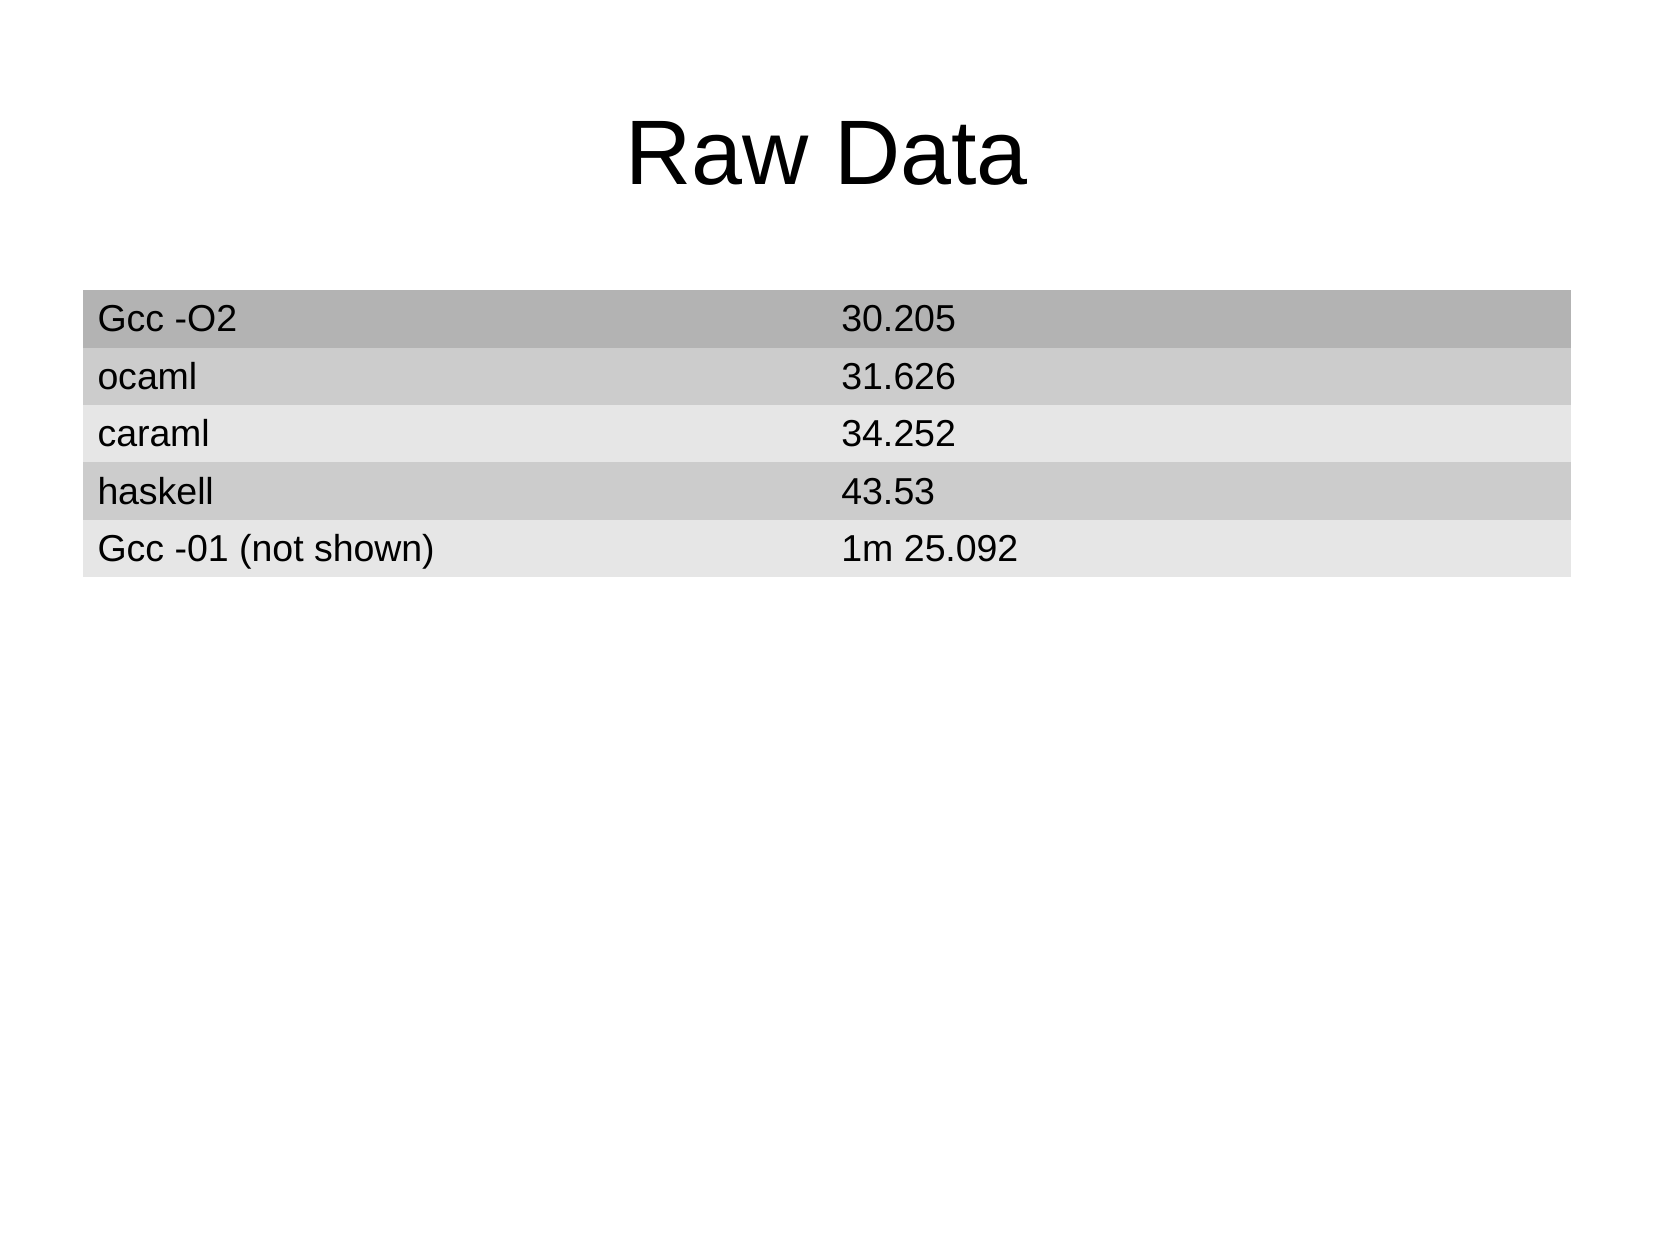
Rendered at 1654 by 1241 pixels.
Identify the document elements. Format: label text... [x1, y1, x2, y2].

table_cell Gcc -01 (not shown) [83, 520, 827, 577]
table_cell 34.252 [827, 405, 1571, 462]
table_header 30.205 [827, 290, 1571, 348]
table_cell haskell [83, 462, 827, 520]
table_header Gcc -O2 [83, 290, 827, 348]
table_cell 31.626 [827, 348, 1571, 405]
title Raw Data [82, 49, 1571, 257]
table_cell ocaml [83, 348, 827, 405]
table_cell caraml [83, 405, 827, 462]
table_cell 1m 25.092 [827, 520, 1571, 577]
table_cell 43.53 [827, 462, 1571, 520]
